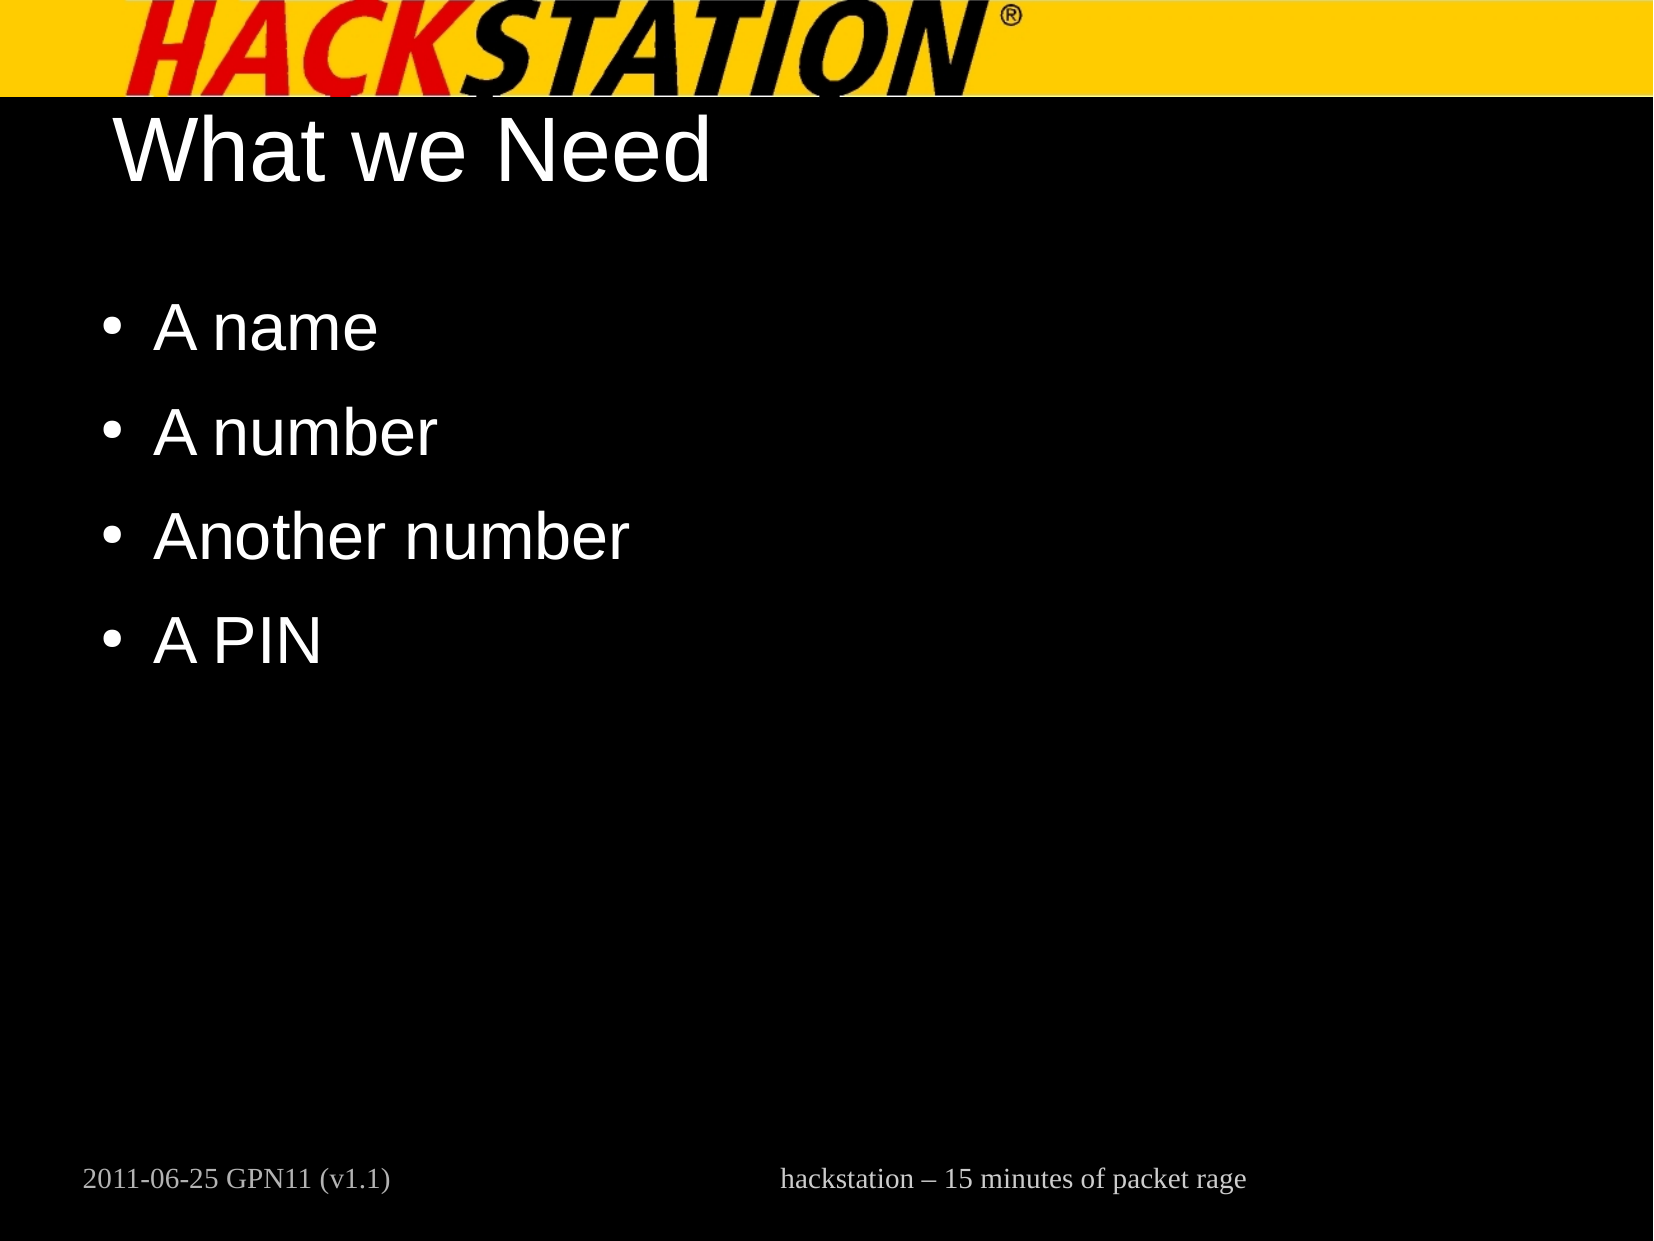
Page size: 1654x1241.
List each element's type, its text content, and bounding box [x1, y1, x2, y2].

list A name A number Another number A PIN [82, 290, 1571, 1109]
picture [0, 0, 1653, 97]
title What we Need [112, 75, 1571, 226]
